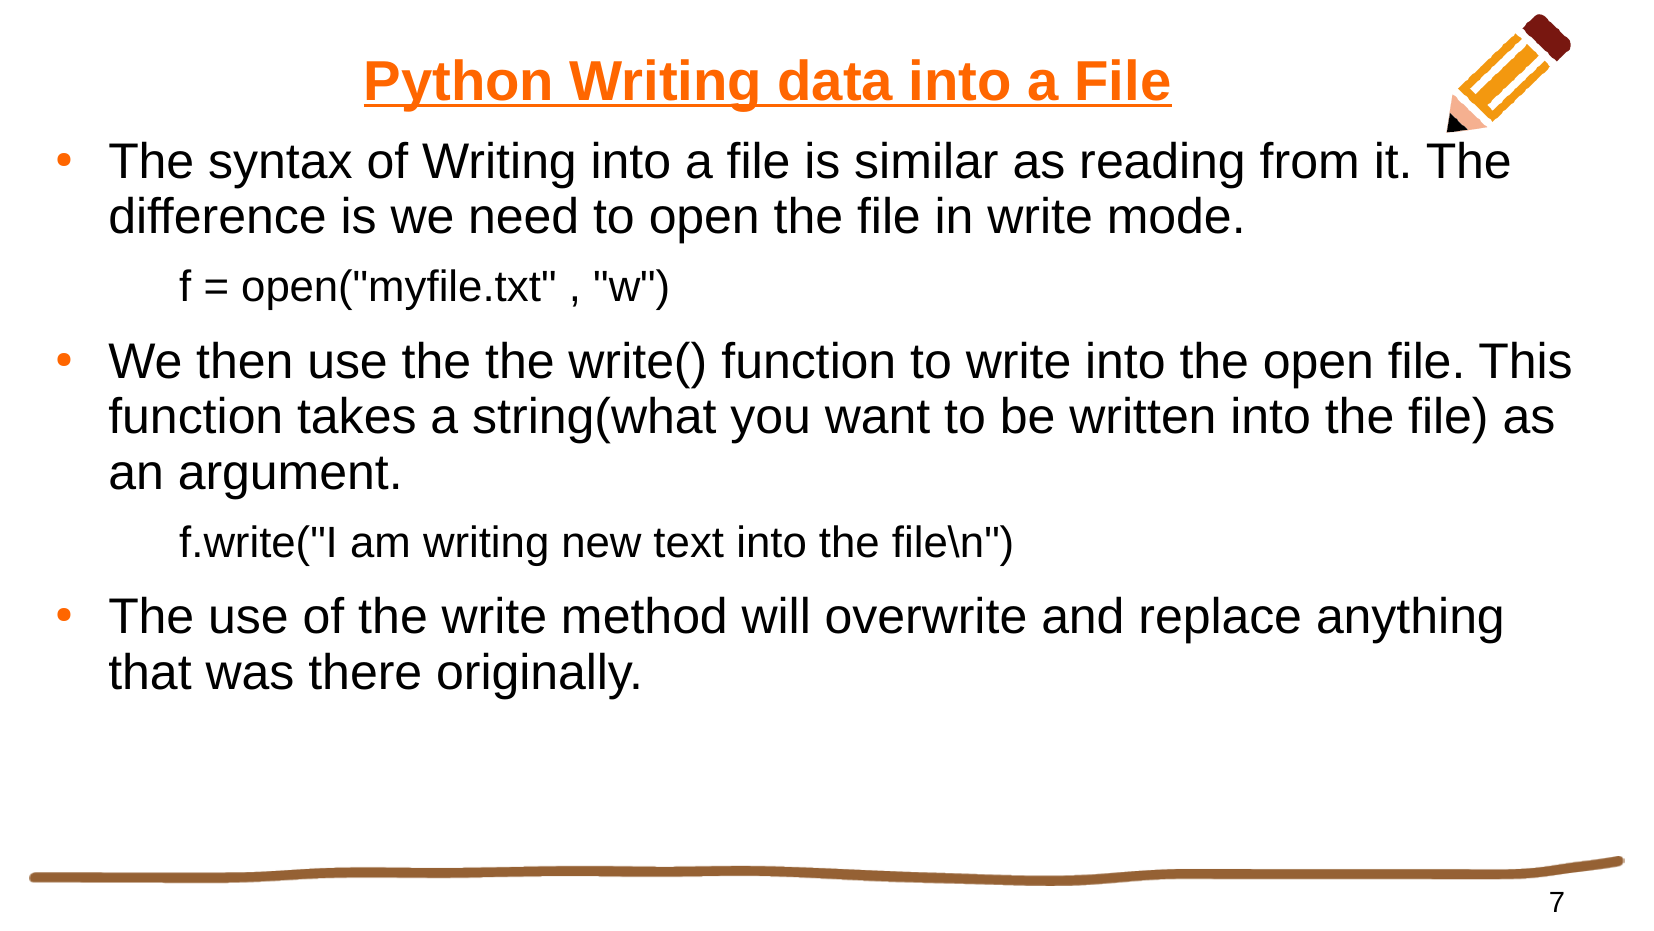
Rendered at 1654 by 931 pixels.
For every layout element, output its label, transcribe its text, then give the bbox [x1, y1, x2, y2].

title Python Writing data into a File [88, 29, 1447, 132]
list The syntax of Writing into a file is similar as reading from it. The difference is we need to open the file in write mode. f = open("myfile.txt" , "w") We then use the the write() function to write into the open file. This function takes a string(what you want to be written into the file) as an argument. f.write("I am writing new text into the file\n") The use of the write method will overwrite and replace anything that was there originally. [37, 132, 1576, 857]
picture [1446, 14, 1571, 132]
picture [29, 856, 1625, 886]
